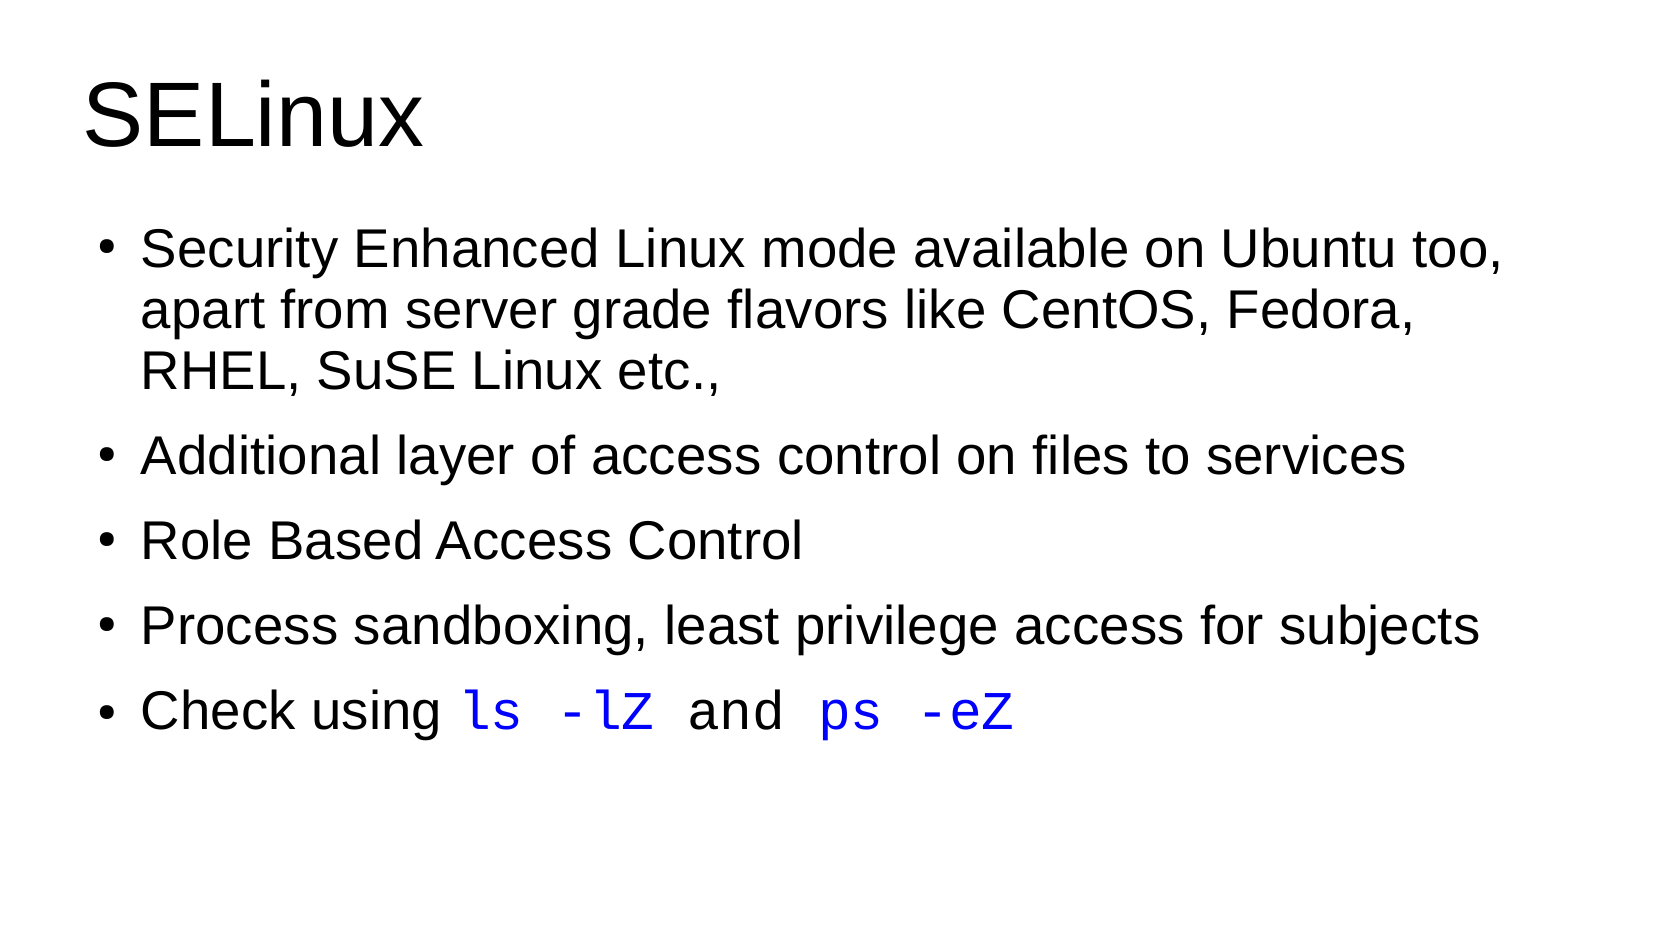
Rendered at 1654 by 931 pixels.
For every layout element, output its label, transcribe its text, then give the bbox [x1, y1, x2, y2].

title SELinux [82, 37, 1571, 193]
list Security Enhanced Linux mode available on Ubuntu too, apart from server grade flavors like CentOS, Fedora, RHEL, SuSE Linux etc., Additional layer of access control on files to services Role Based Access Control Process sandboxing, least privilege access for subjects Check using ls -lZ and ps -eZ [82, 217, 1571, 758]
